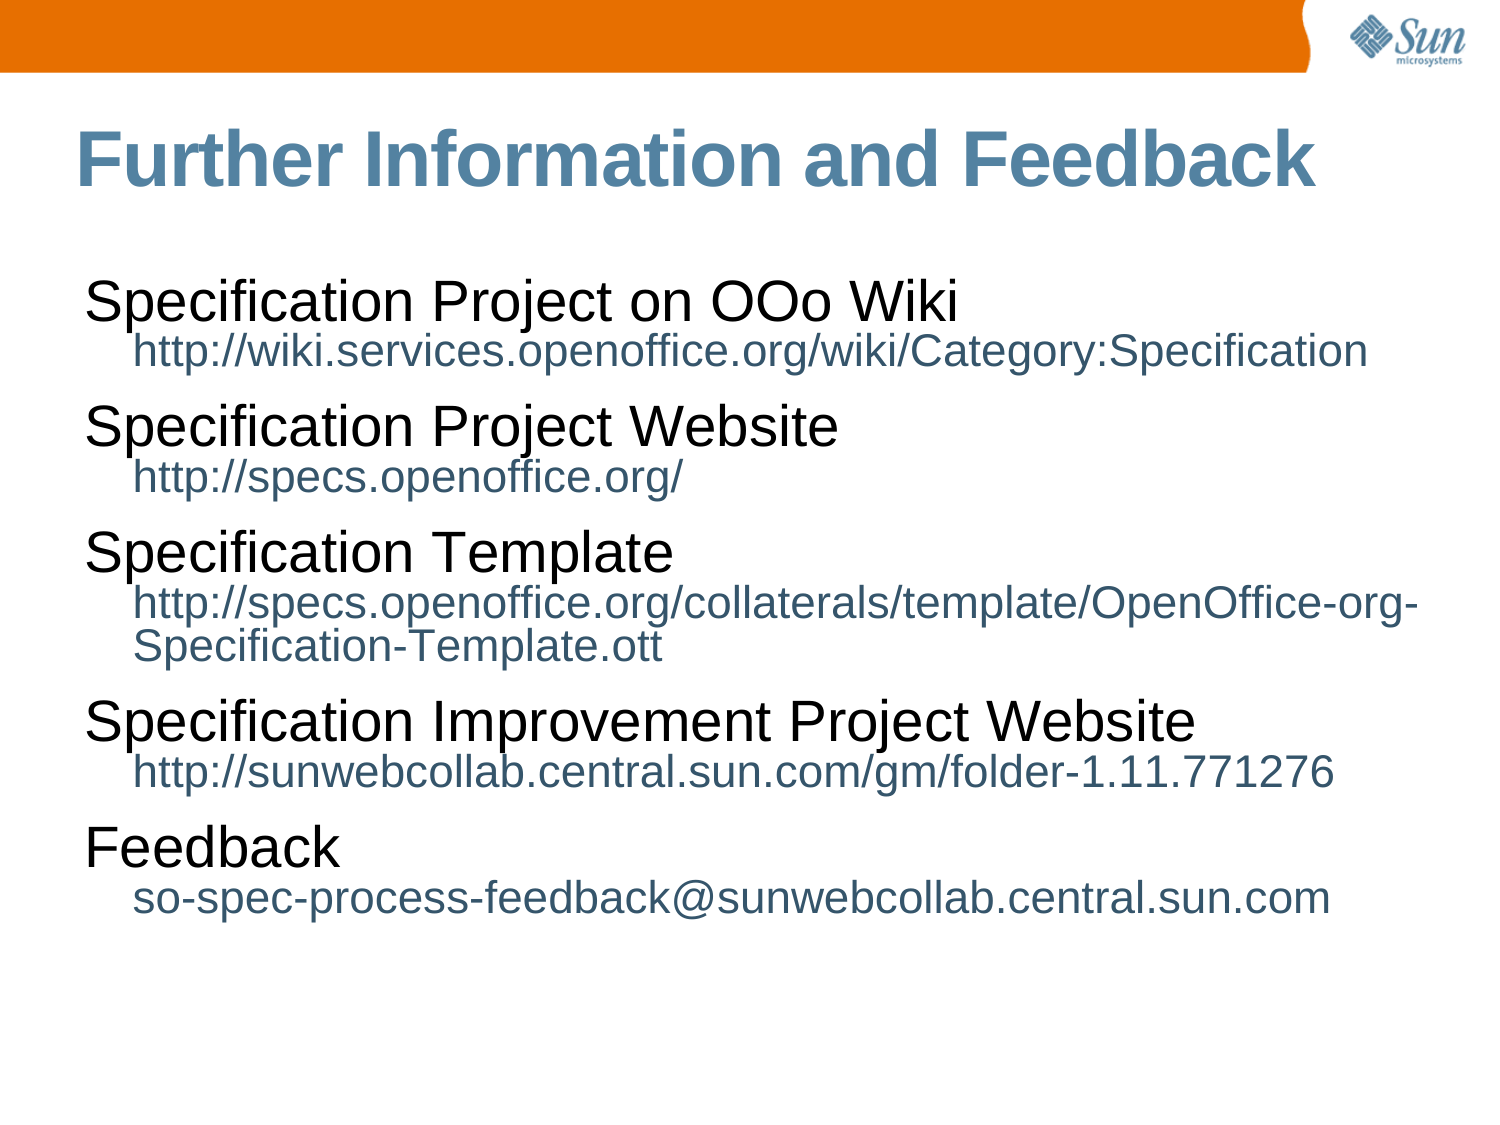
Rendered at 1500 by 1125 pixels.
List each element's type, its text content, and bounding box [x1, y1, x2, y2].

title Further Information and Feedback [75, 122, 1438, 228]
picture [0, 0, 1500, 75]
list Specification Project on OOo Wiki http://wiki.services.openoffice.org/wiki/Category:Specification Specification Project Website http://specs.openoffice.org/ Specification Template http://specs.openoffice.org/collaterals/template/OpenOffice-org-Specification-Template.ott Specification Improvement Project Website http://sunwebcollab.central.sun.com/gm/folder-1.11.771276 Feedback so-spec-process-feedback@sunwebcollab.central.sun.com [65, 276, 1439, 1024]
